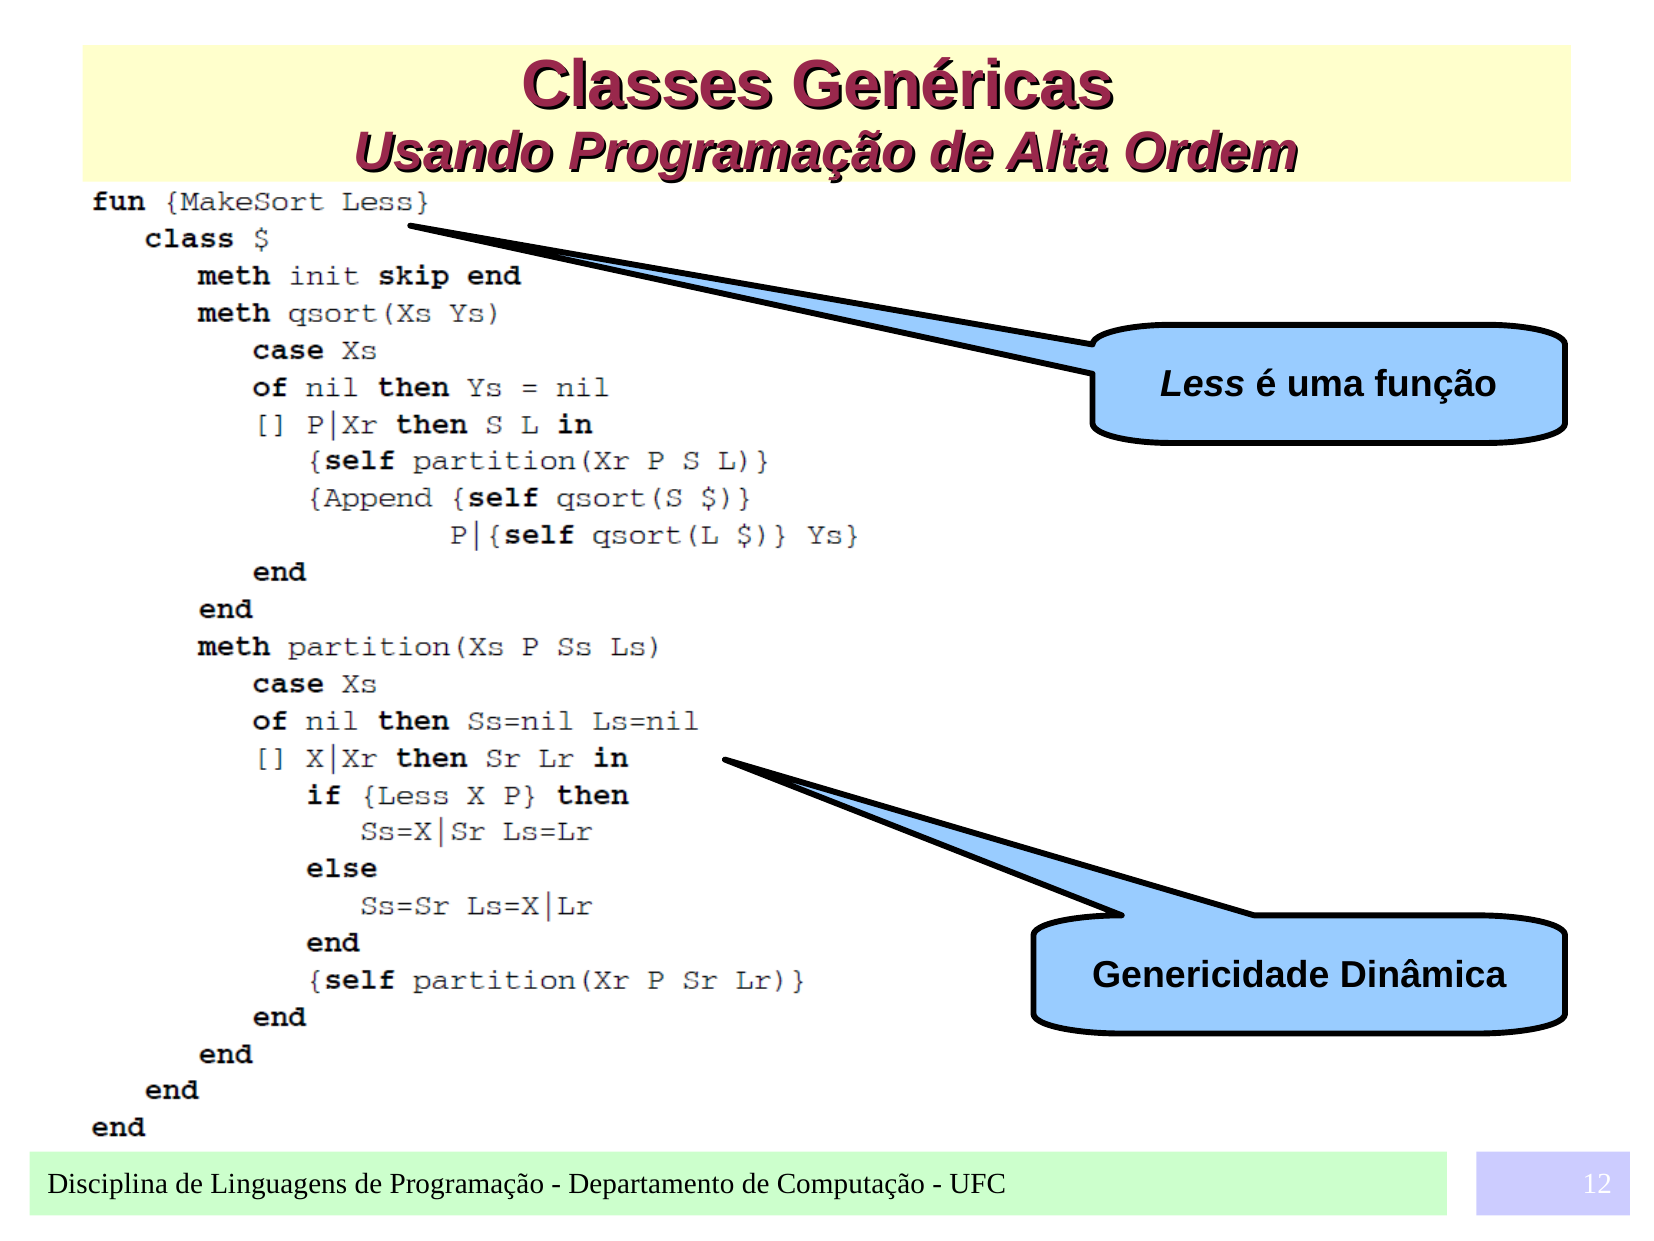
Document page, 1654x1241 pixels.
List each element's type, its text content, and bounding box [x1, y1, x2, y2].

text_box Genericidade Dinâmica [724, 759, 1566, 1034]
text_box Less é uma função [410, 225, 1566, 443]
picture [88, 186, 857, 1145]
title Classes Genéricas Usando Programação de Alta Ordem [82, 45, 1571, 182]
